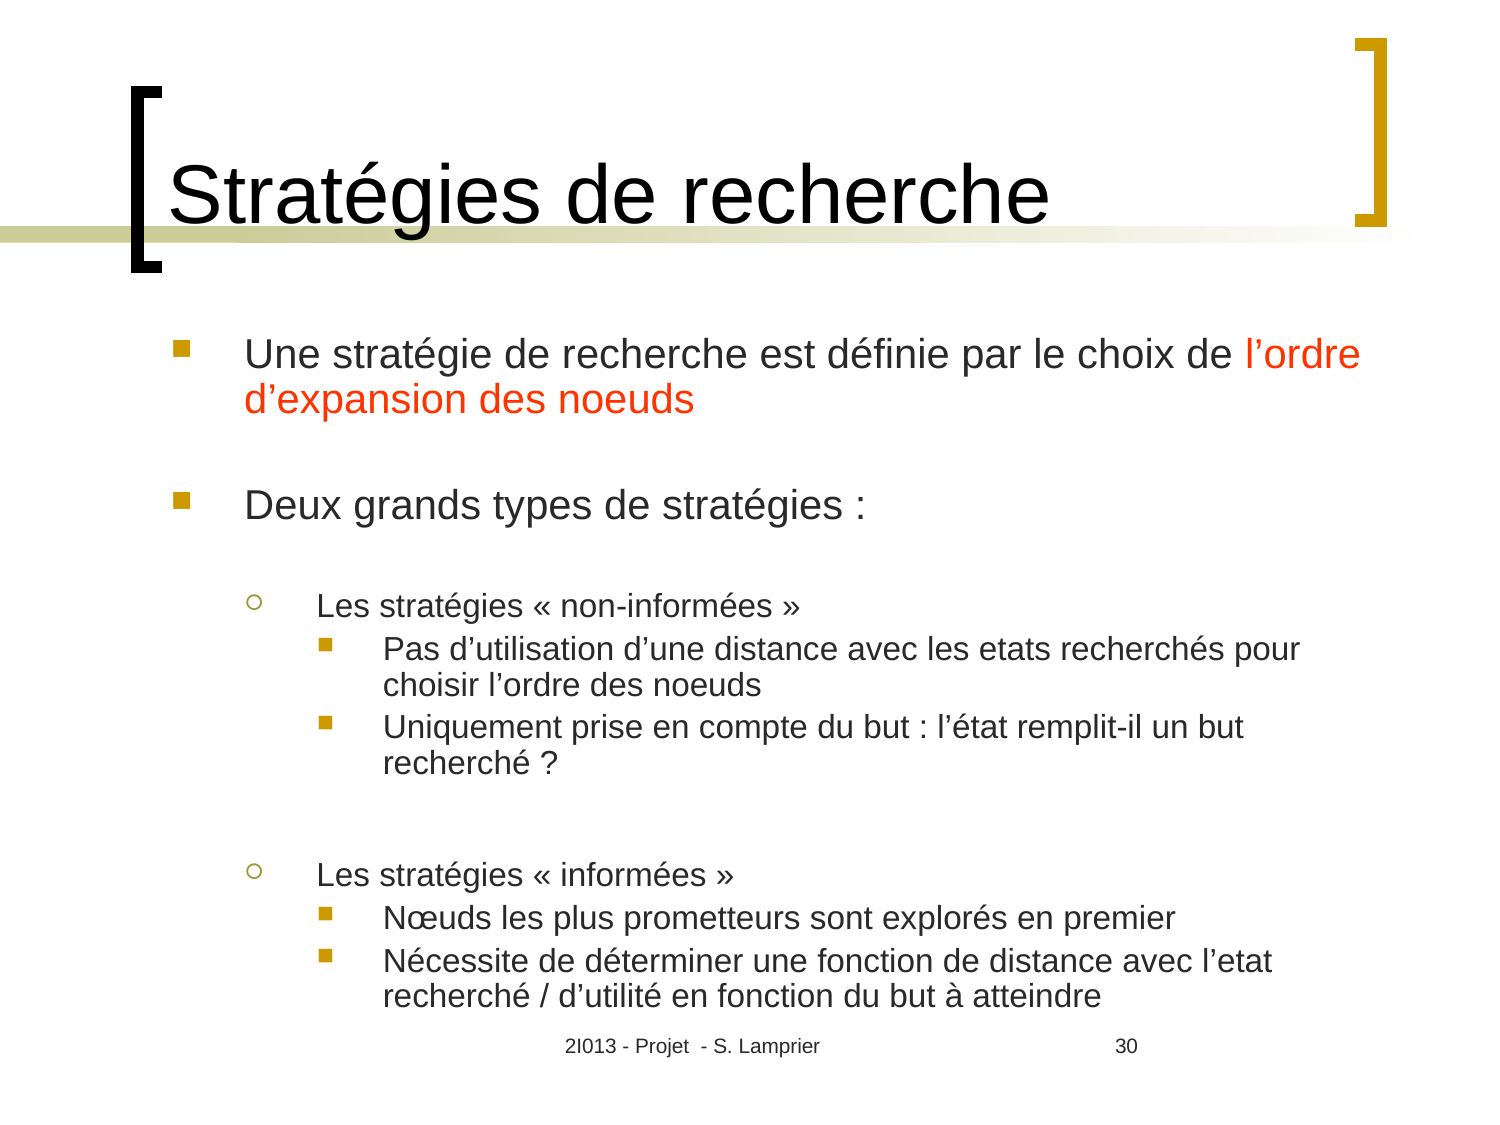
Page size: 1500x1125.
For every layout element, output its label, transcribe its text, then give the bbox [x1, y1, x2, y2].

footer 2I013 - Projet - S. Lamprier [549, 1025, 1025, 1100]
title Stratégies de recherche [152, 15, 1328, 248]
slide_number <numéro> [1100, 1025, 1413, 1100]
list Une stratégie de recherche est définie par le choix de l’ordre d’expansion des noeuds Deux grands types de stratégies : Les stratégies « non-informées » Pas d’utilisation d’une distance avec les etats recherchés pour choisir l’ordre des noeuds Uniquement prise en compte du but : l’état remplit-il un but recherché ? Les stratégies « informées » Nœuds les plus prometteurs sont explorés en premier Nécessite de déterminer une fonction de distance avec l’etat recherché / d’utilité en fonction du but à atteindre [155, 324, 1413, 1000]
